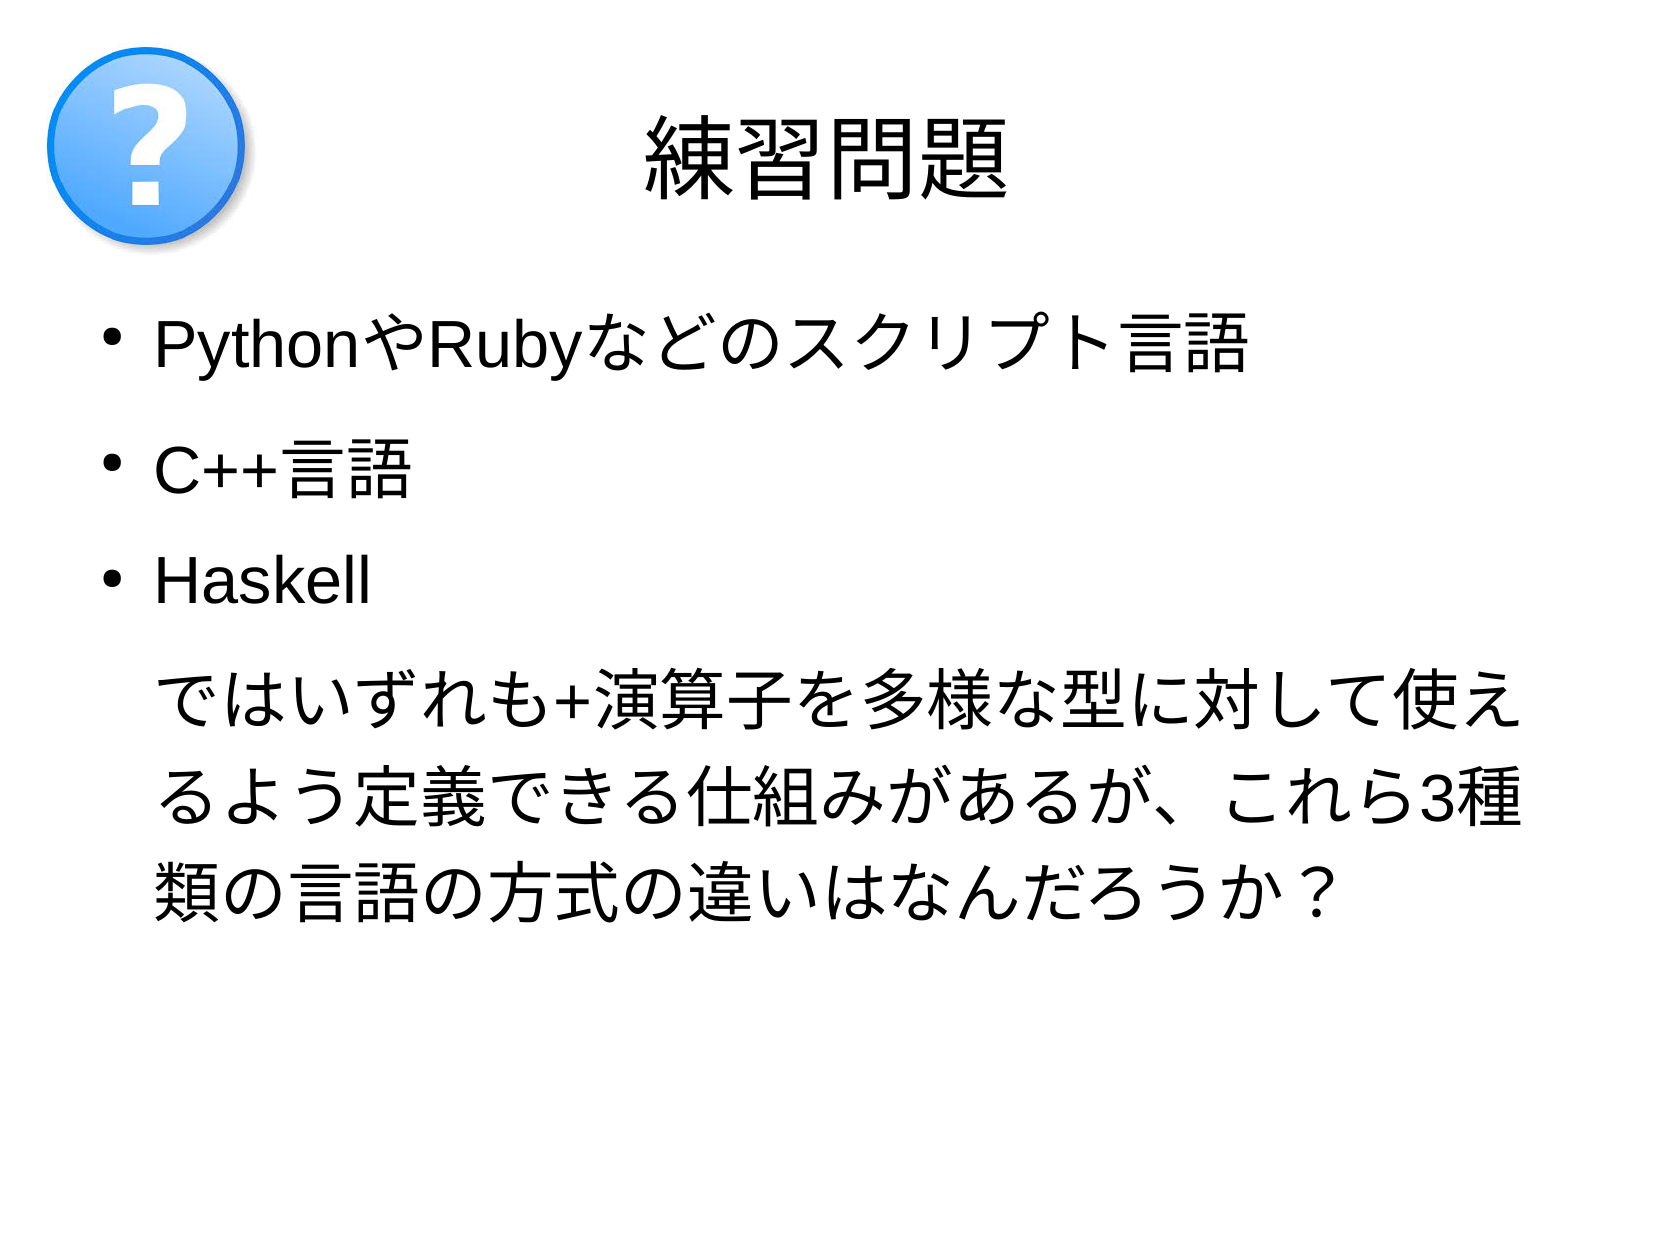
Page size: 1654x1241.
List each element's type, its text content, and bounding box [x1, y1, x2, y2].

picture [38, 35, 260, 257]
list PythonやRubyなどのスクリプト言語 C++言語 Haskell ではいずれも+演算子を多様な型に対して使えるよう定義できる仕組みがあるが、これら3種類の言語の方式の違いはなんだろうか？ [82, 290, 1571, 1010]
title 練習問題 [260, 49, 1571, 257]
